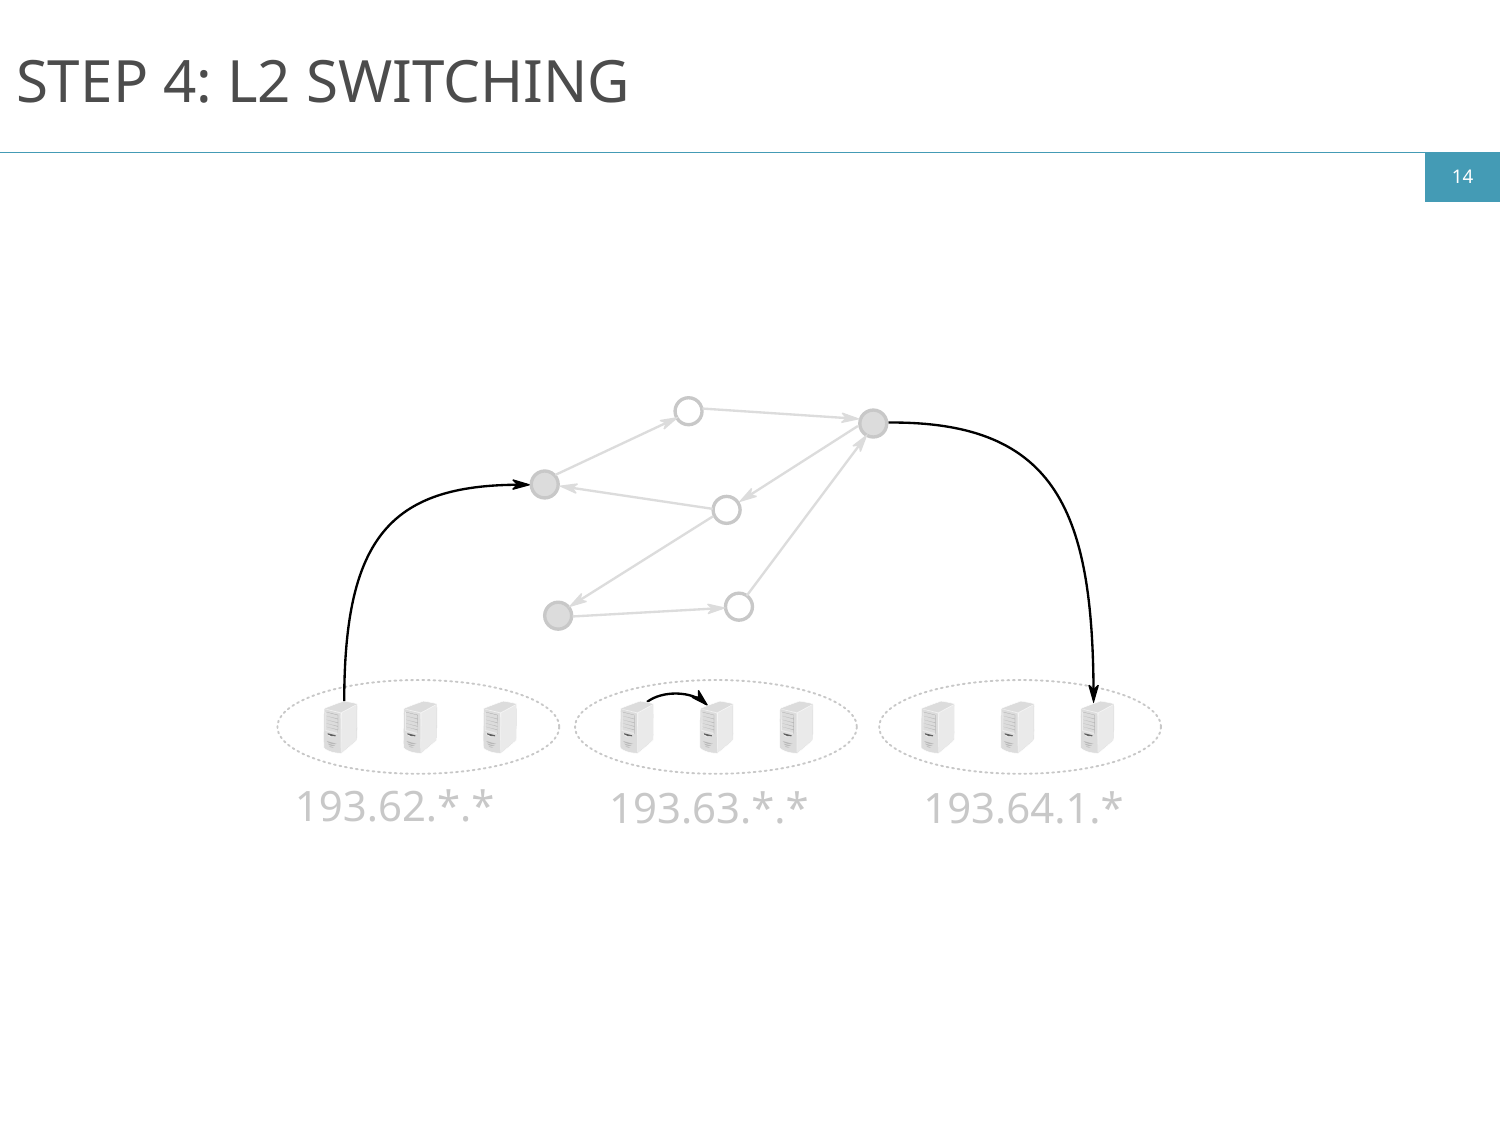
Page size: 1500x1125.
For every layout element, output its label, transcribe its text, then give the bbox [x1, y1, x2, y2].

picture [271, 348, 1171, 826]
title STEP 4: L2 SWITCHING [15, 27, 1366, 132]
